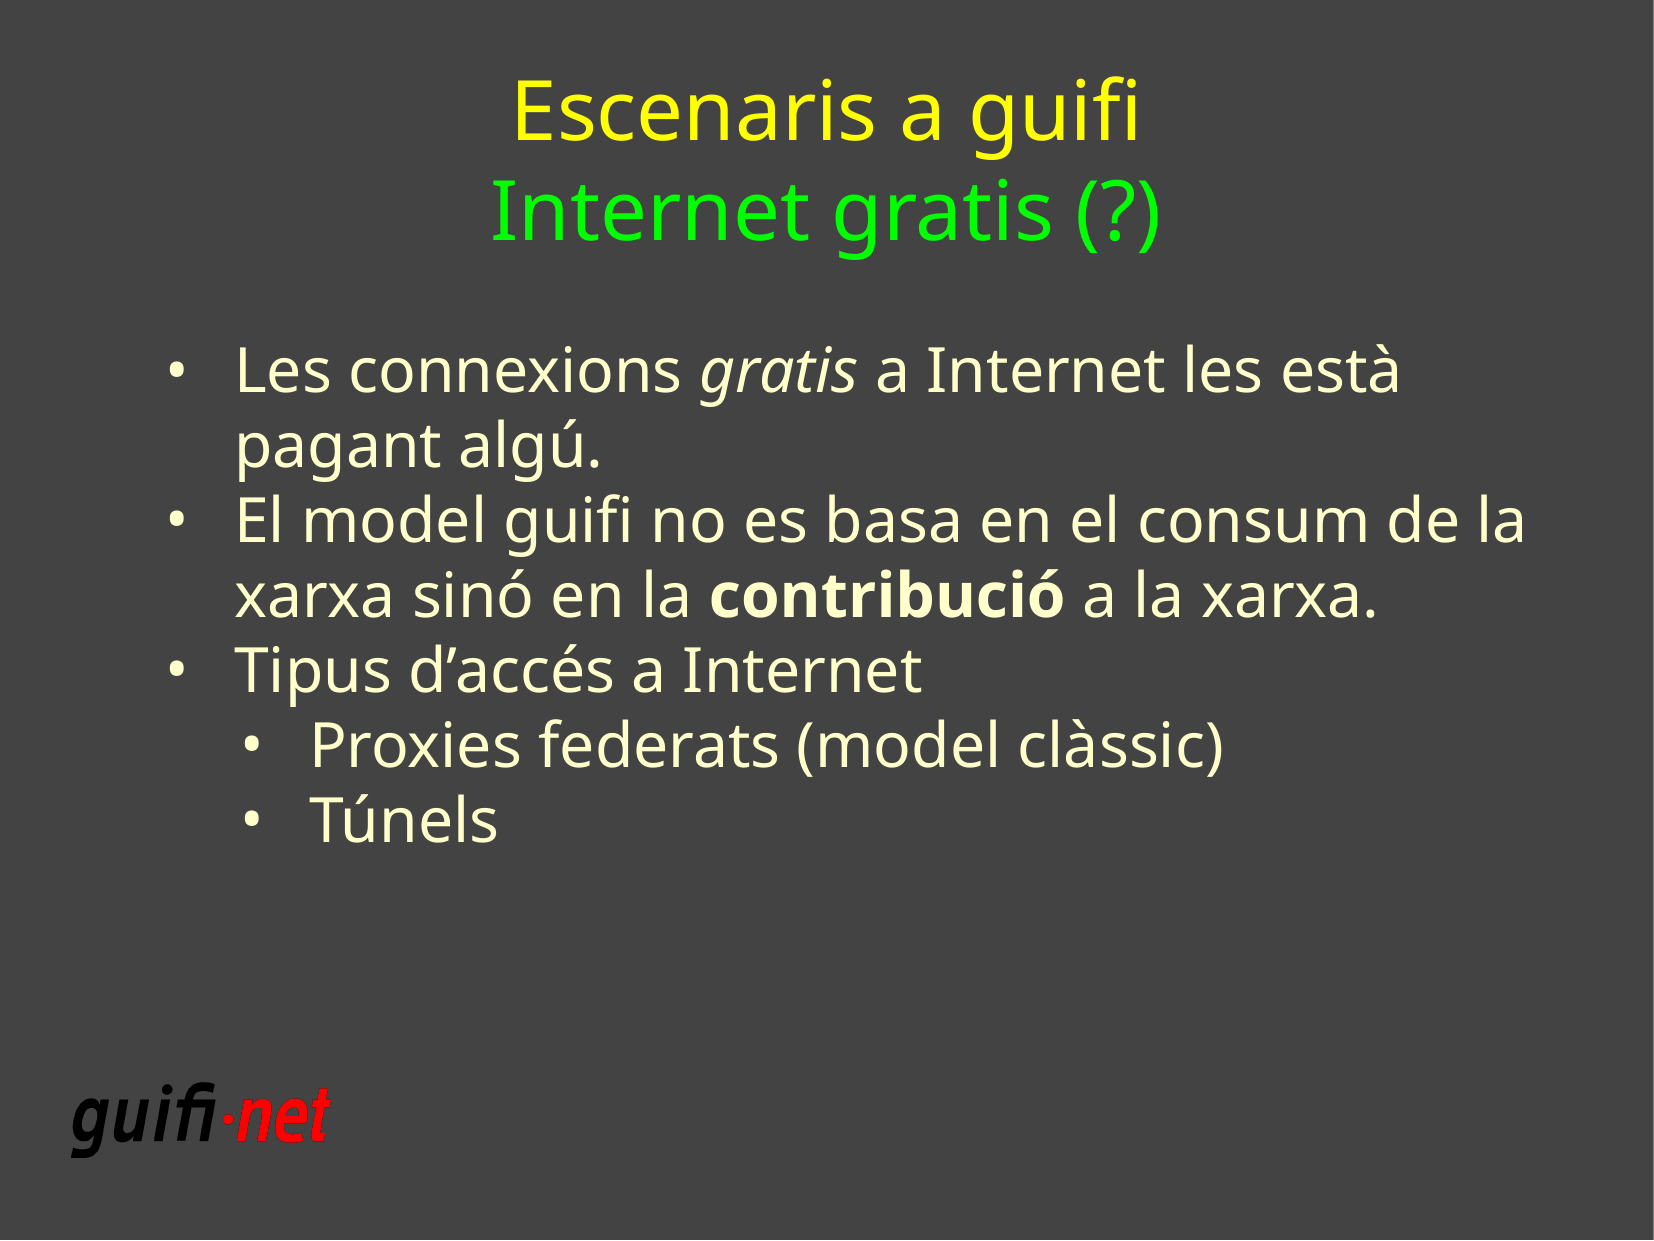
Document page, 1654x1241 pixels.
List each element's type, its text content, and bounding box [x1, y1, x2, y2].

list Les connexions gratis a Internet les està pagant algú. El model guifi no es basa en el consum de la xarxa sinó en la contribució a la xarxa. Tipus d’accés a Internet Proxies federats (model clàssic) Túnels [118, 248, 1571, 968]
picture [71, 1082, 331, 1158]
title Escenaris a guifi Internet gratis (?) [82, 49, 1571, 213]
